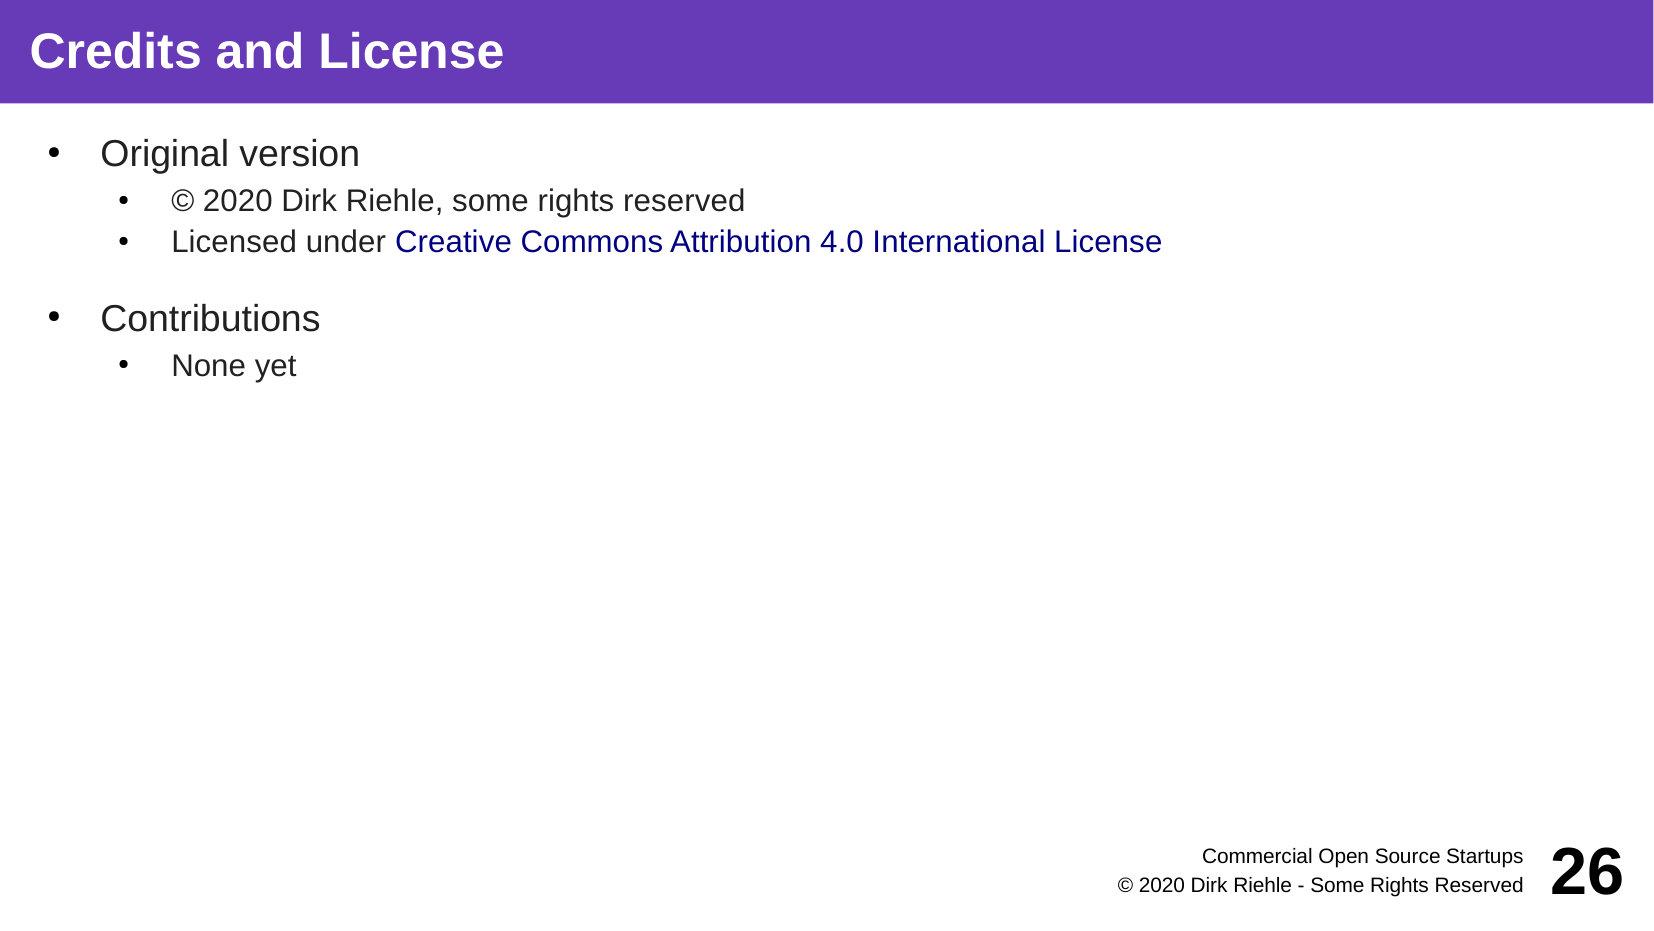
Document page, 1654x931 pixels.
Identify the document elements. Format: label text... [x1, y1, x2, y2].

title Credits and License [0, 0, 1654, 104]
list Original version © 2020 Dirk Riehle, some rights reserved Licensed under Creative Commons Attribution 4.0 International License Contributions None yet [29, 132, 1625, 813]
